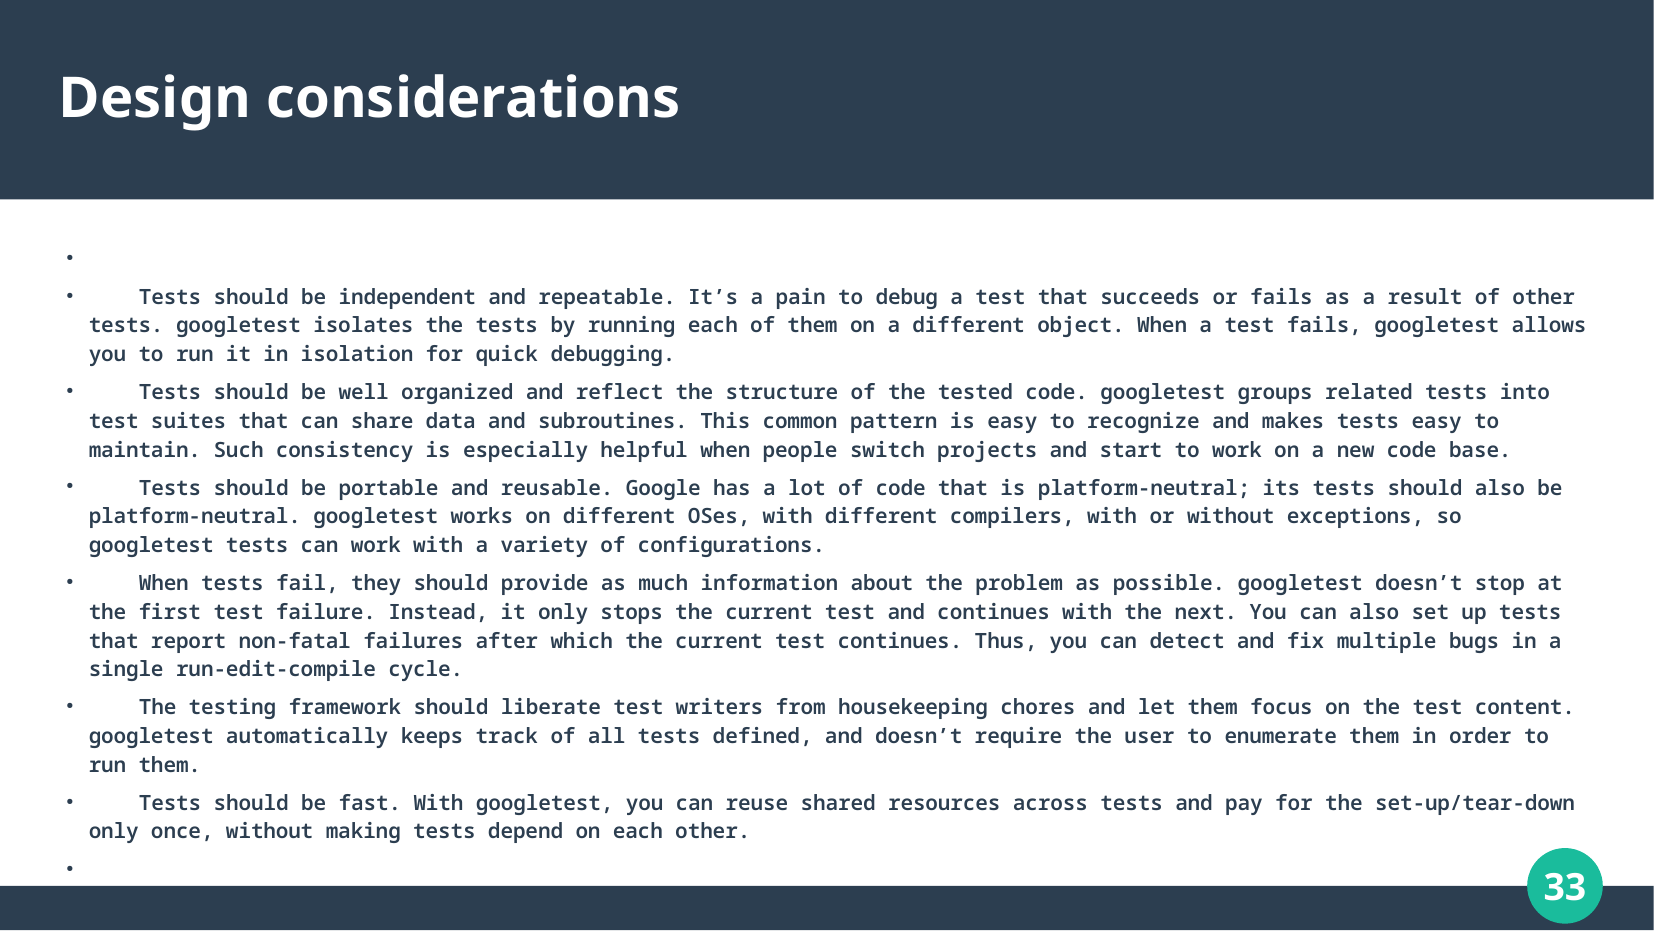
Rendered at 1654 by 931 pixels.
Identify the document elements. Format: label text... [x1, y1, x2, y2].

title Design considerations [59, 37, 1595, 156]
list Tests should be independent and repeatable. It’s a pain to debug a test that succeeds or fails as a result of other tests. googletest isolates the tests by running each of them on a different object. When a test fails, googletest allows you to run it in isolation for quick debugging. Tests should be well organized and reflect the structure of the tested code. googletest groups related tests into test suites that can share data and subroutines. This common pattern is easy to recognize and makes tests easy to maintain. Such consistency is especially helpful when people switch projects and start to work on a new code base. Tests should be portable and reusable. Google has a lot of code that is platform-neutral; its tests should also be platform-neutral. googletest works on different OSes, with different compilers, with or without exceptions, so googletest tests can work with a variety of configurations. When tests fail, they should provide as much information about the problem as possible. googletest doesn’t stop at the first test failure. Instead, it only stops the current test and continues with the next. You can also set up tests that report non-fatal failures after which the current test continues. Thus, you can detect and fix multiple bugs in a single run-edit-compile cycle. The testing framework should liberate test writers from housekeeping chores and let them focus on the test content. googletest automatically keeps track of all tests defined, and doesn’t require the user to enumerate them in order to run them. Tests should be fast. With googletest, you can reuse shared resources across tests and pay for the set-up/tear-down only once, without making tests depend on each other. [59, 243, 1595, 864]
